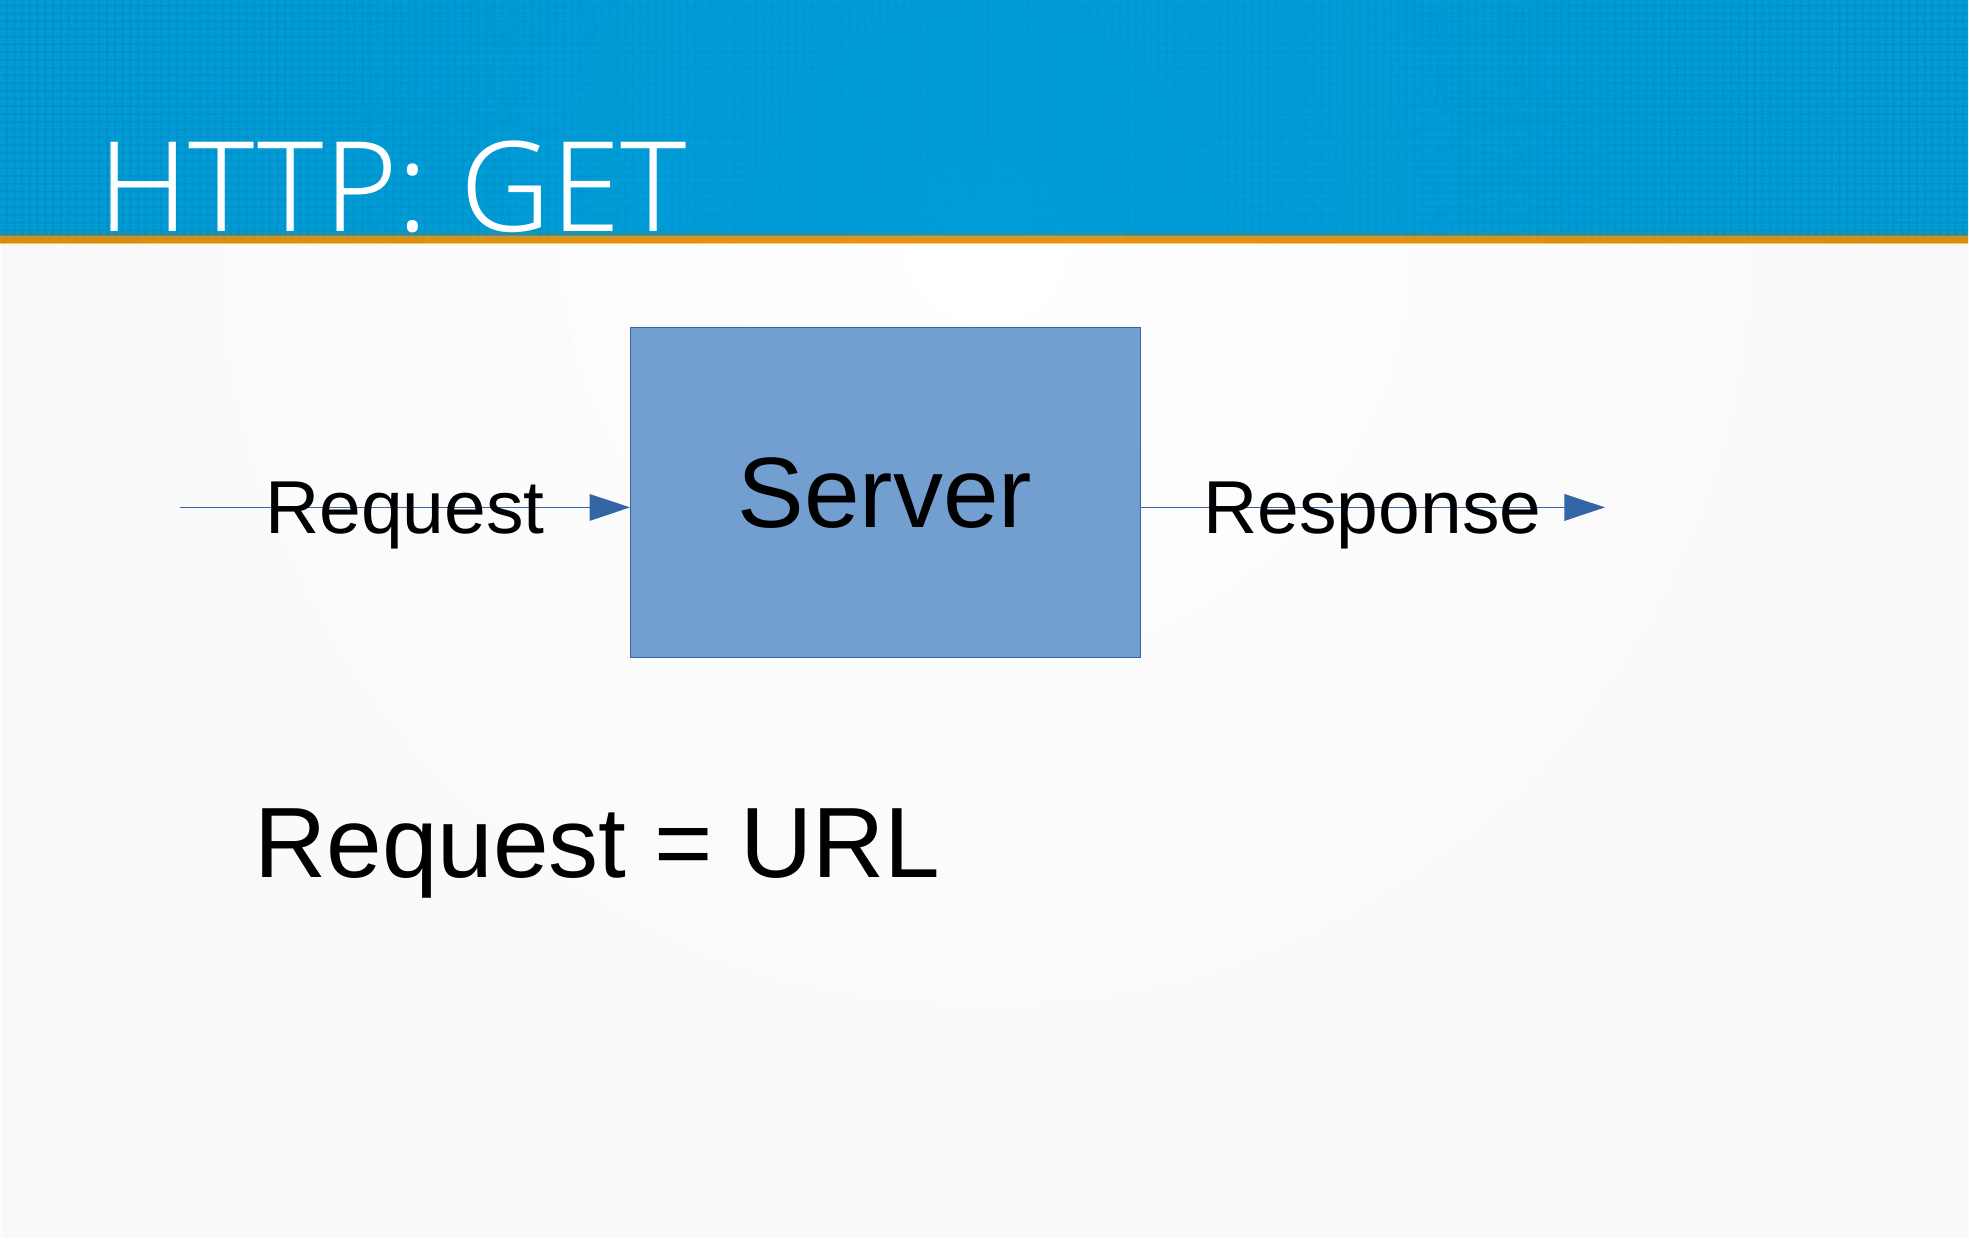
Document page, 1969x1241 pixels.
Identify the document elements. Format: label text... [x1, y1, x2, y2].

text_box Server [630, 327, 1141, 658]
title HTTP: GET [98, 49, 1870, 257]
text_box Request = URL [240, 780, 1306, 907]
picture [0, 233, 1969, 1241]
